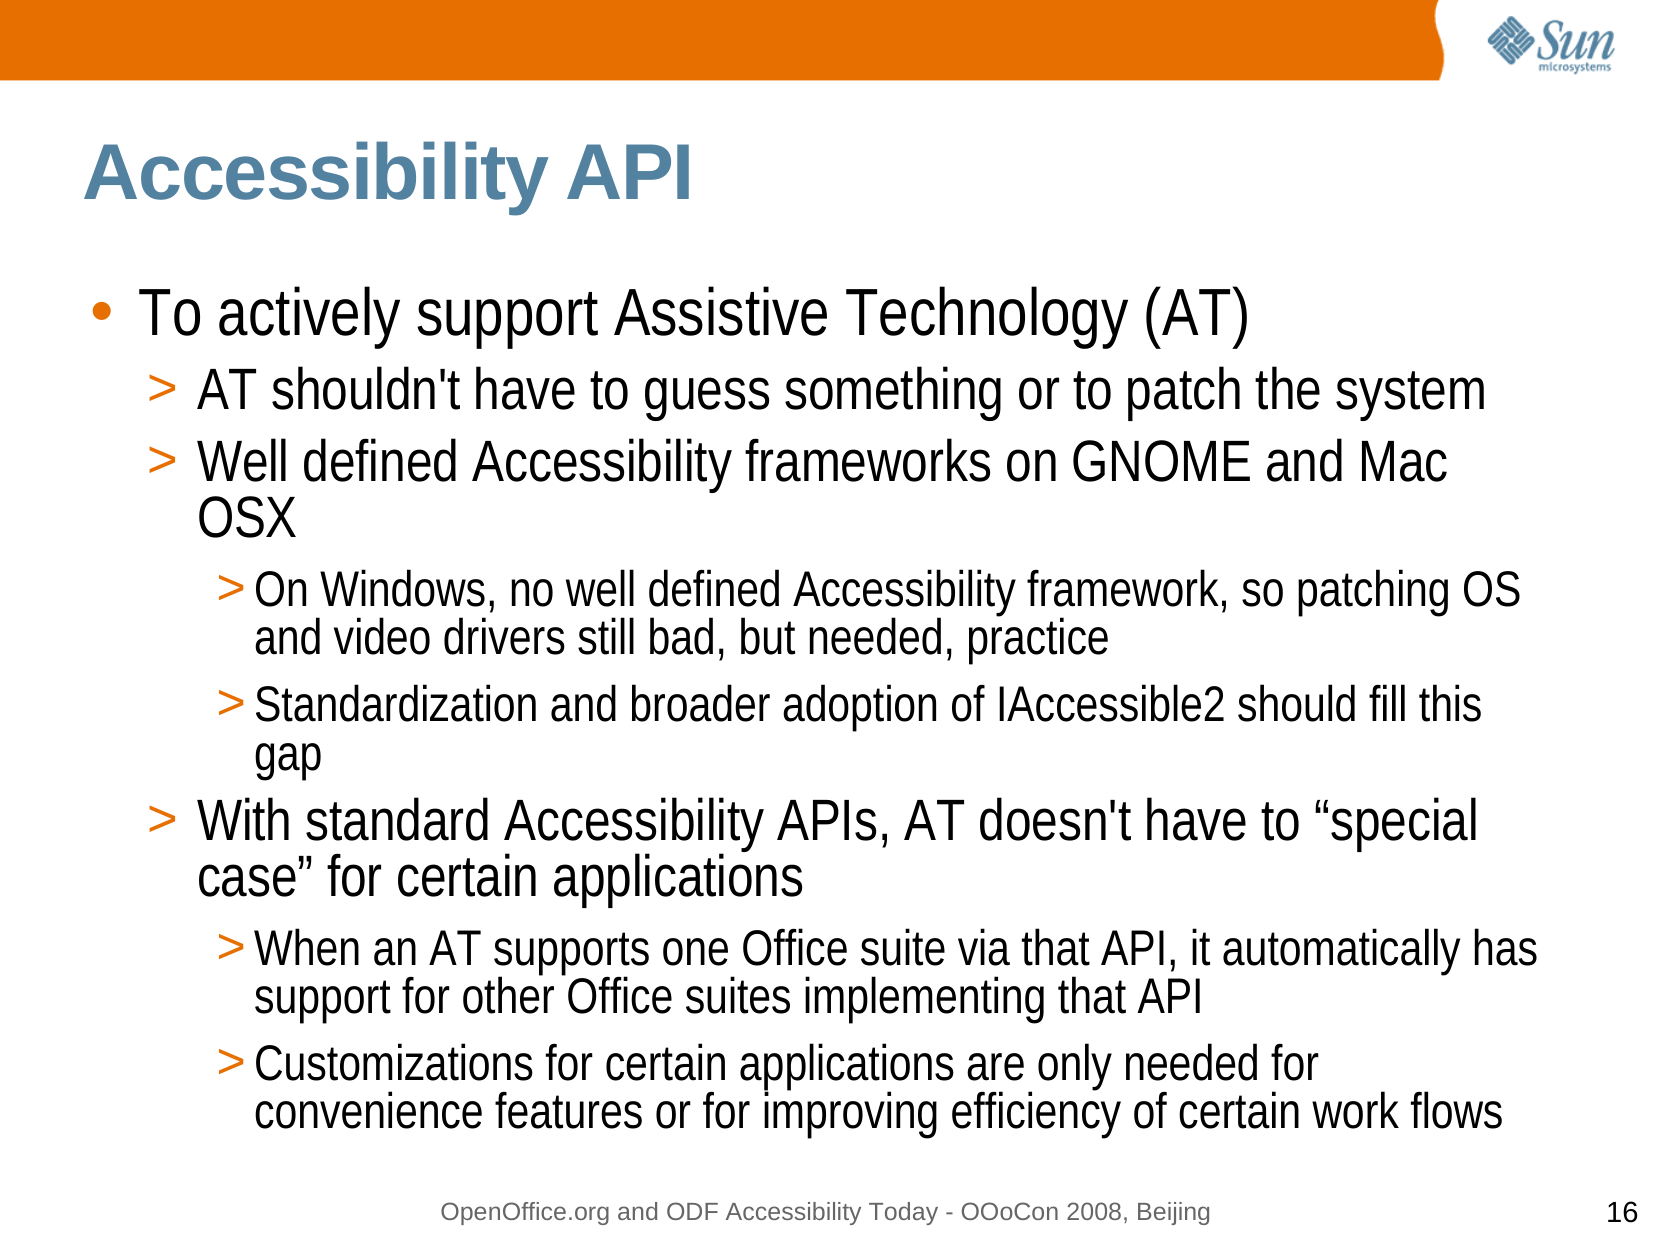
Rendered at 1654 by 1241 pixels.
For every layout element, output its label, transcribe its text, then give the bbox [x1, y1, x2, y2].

list To actively support Assistive Technology (AT) AT shouldn't have to guess something or to patch the system Well defined Accessibility frameworks on GNOME and Mac OSX On Windows, no well defined Accessibility framework, so patching OS and video drivers still bad, but needed, practice Standardization and broader adoption of IAccessible2 should fill this gap With standard Accessibility APIs, AT doesn't have to “special case” for certain applications When an AT supports one Office suite via that API, it automatically has support for other Office suites implementing that API Customizations for certain applications are only needed for convenience features or for improving efficiency of certain work flows [71, 283, 1545, 1141]
picture [0, 0, 1654, 83]
title Accessibility API [82, 135, 1585, 251]
